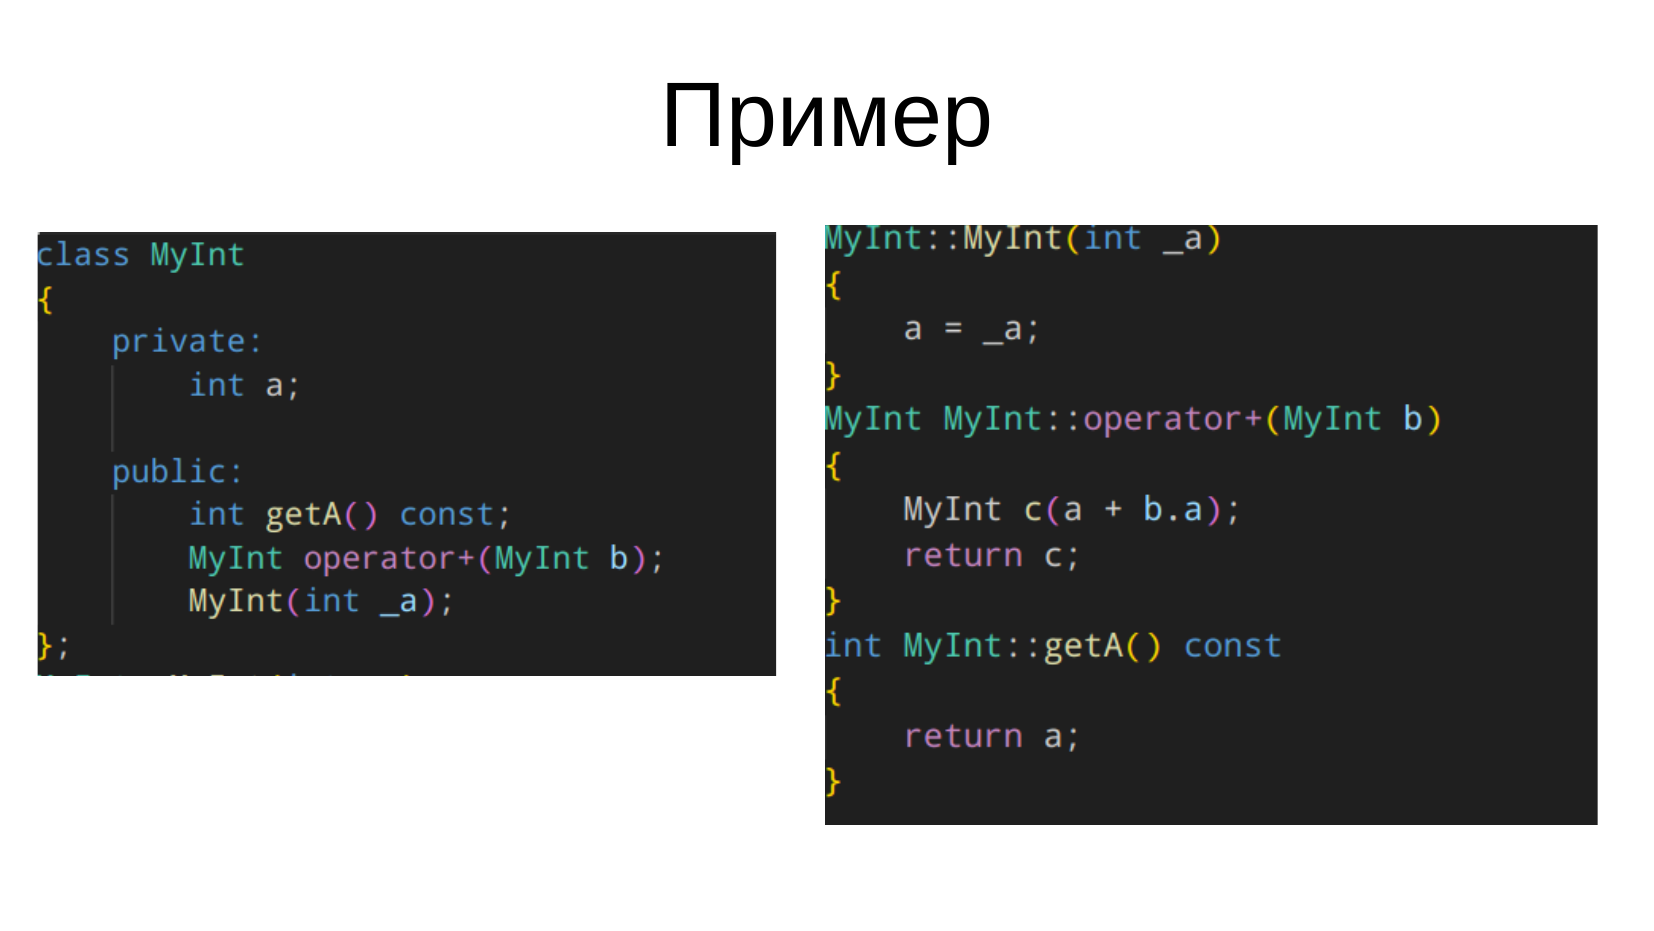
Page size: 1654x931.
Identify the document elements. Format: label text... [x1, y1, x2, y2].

picture [825, 225, 1598, 826]
picture [37, 232, 777, 676]
title Пример [82, 37, 1571, 193]
